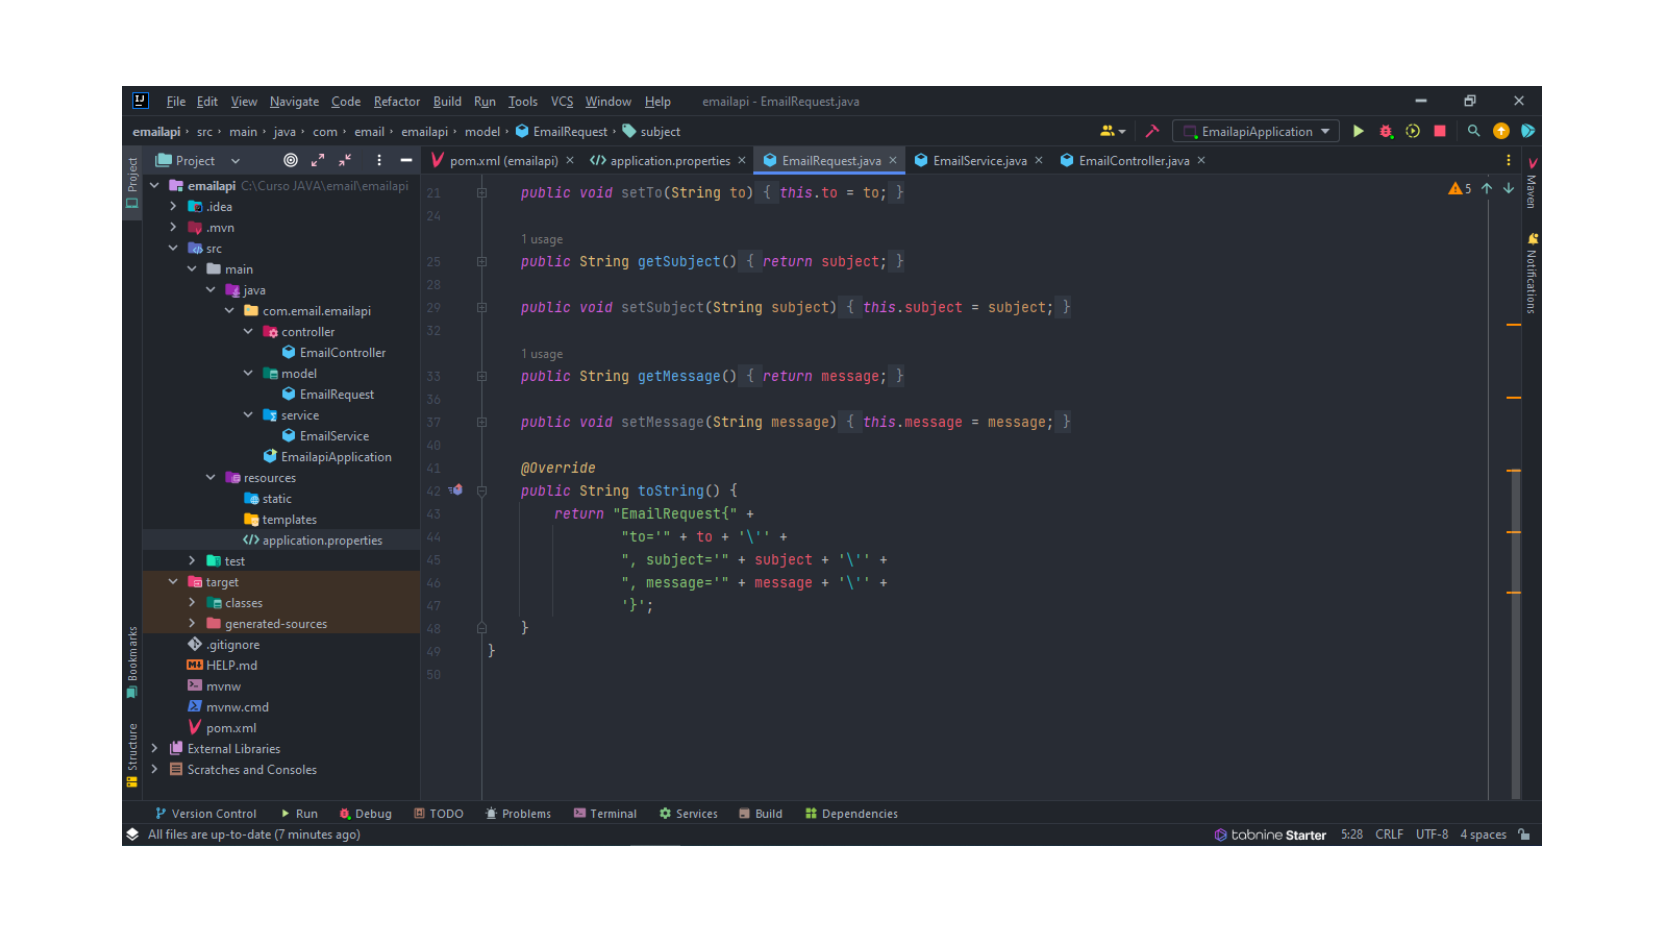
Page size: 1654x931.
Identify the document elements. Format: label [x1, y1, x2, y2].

picture [122, 86, 1542, 847]
